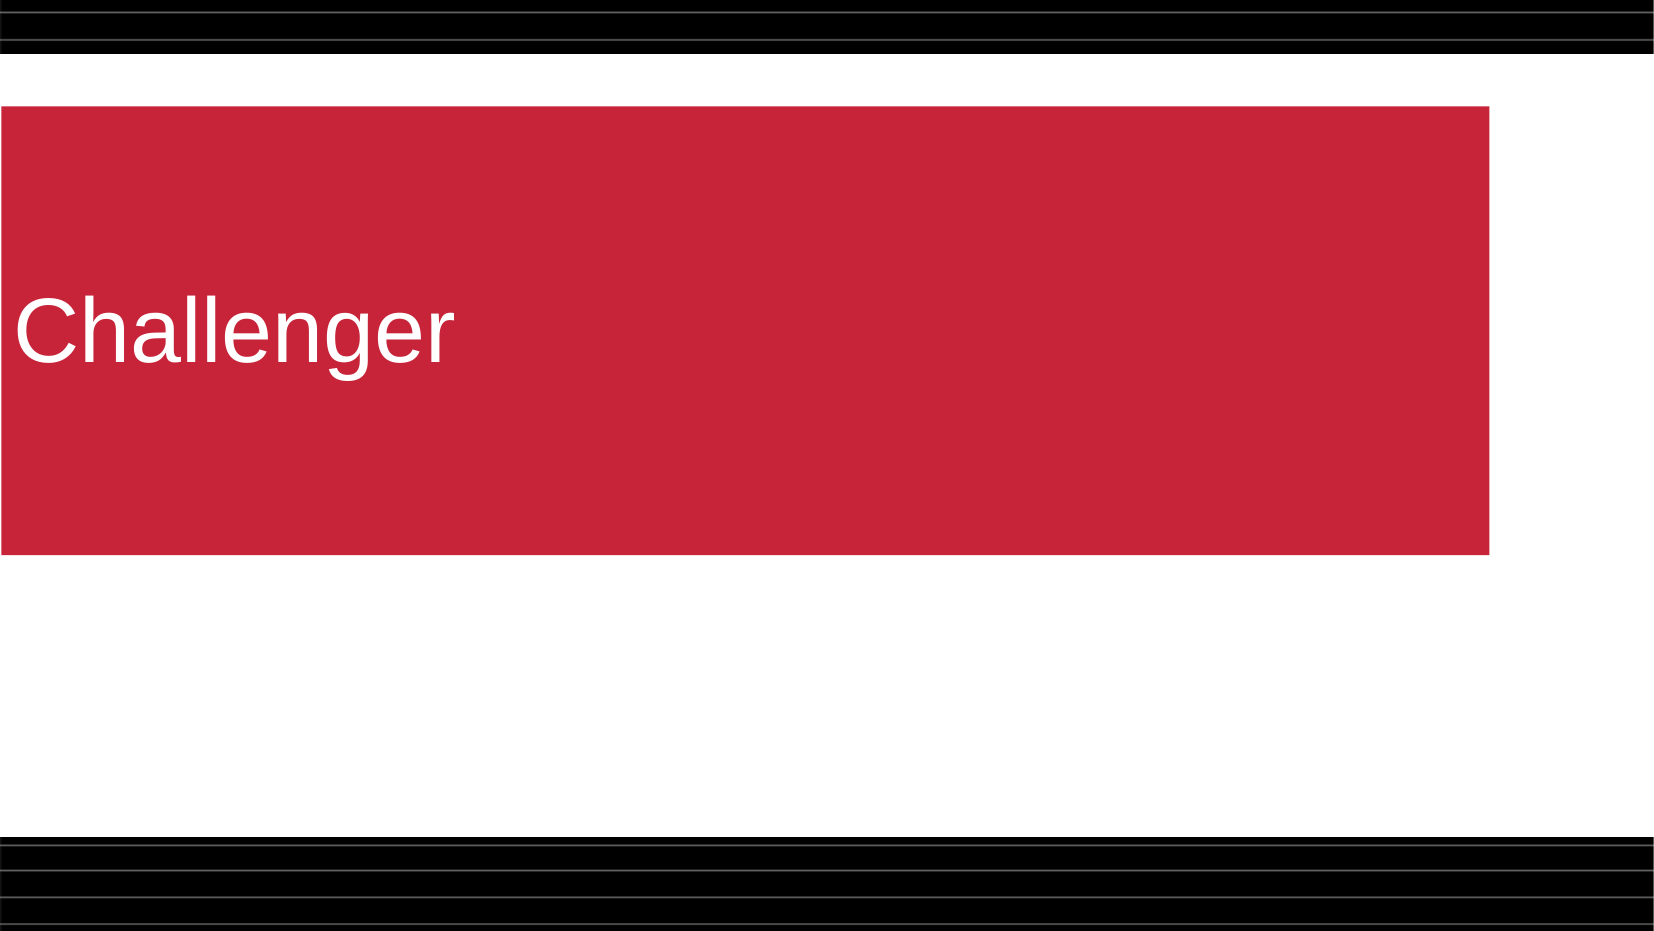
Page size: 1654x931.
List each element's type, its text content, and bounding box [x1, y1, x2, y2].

picture [0, 0, 1654, 54]
picture [0, 837, 1654, 931]
title Challenger [1, 106, 1490, 556]
